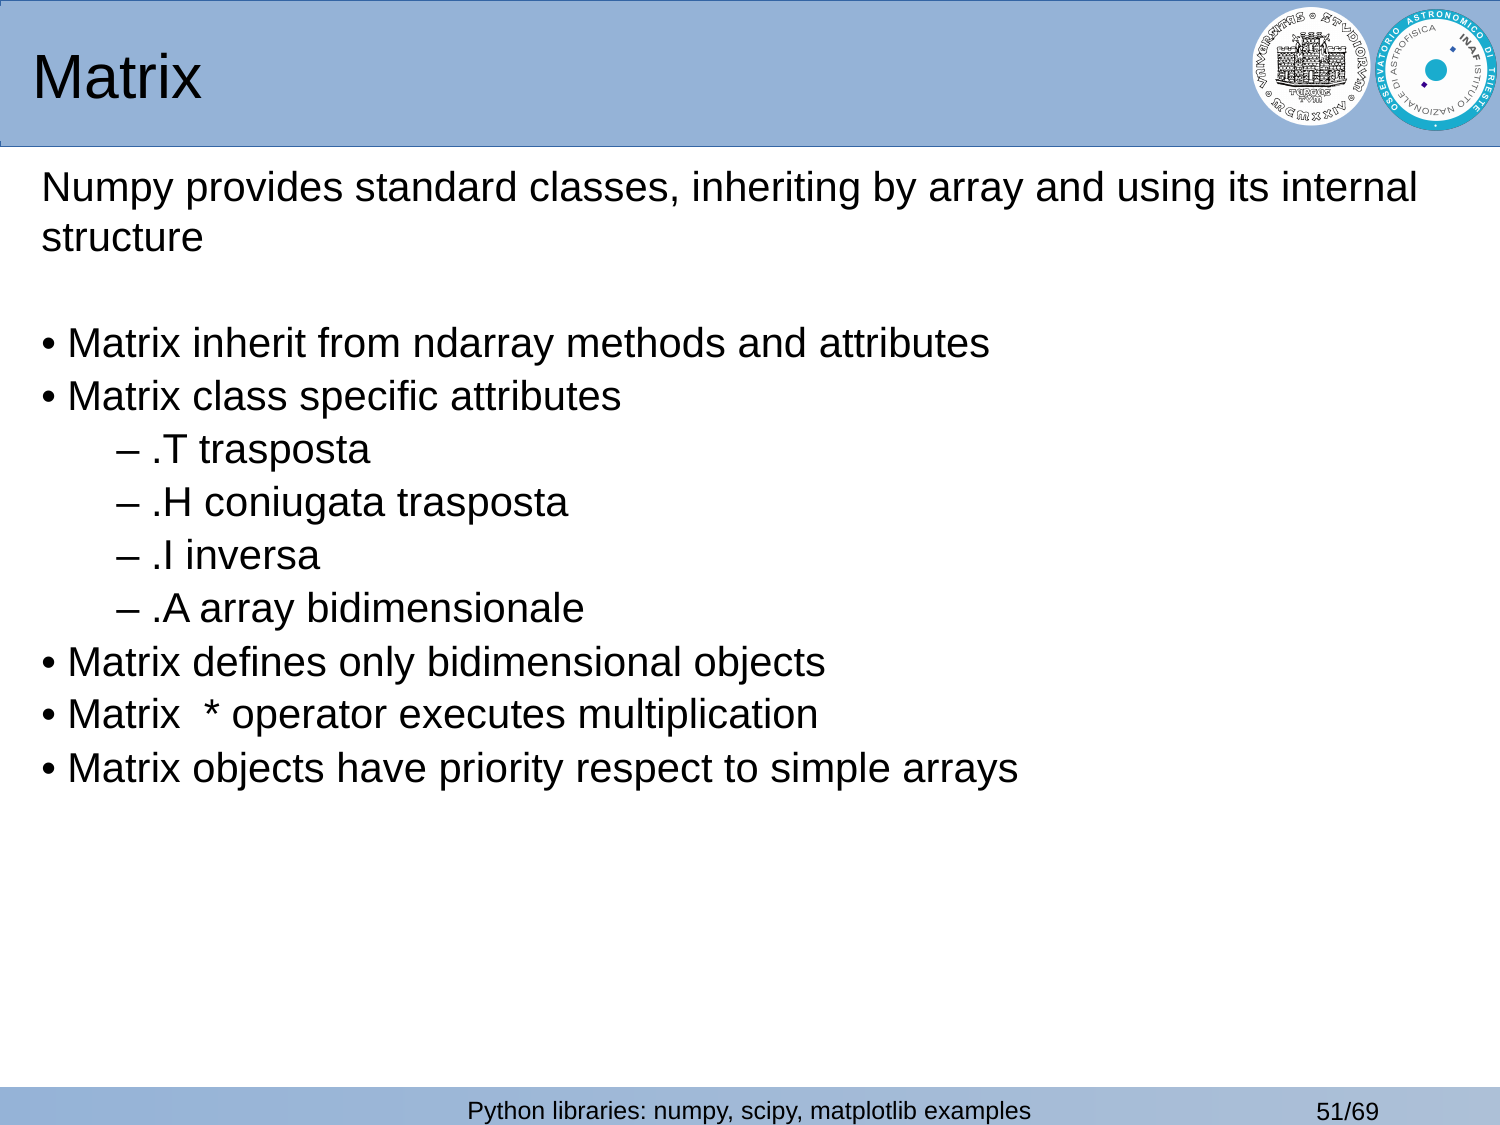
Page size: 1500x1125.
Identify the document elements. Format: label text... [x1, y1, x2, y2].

list Numpy provides standard classes, inheriting by array and using its internal structure • Matrix inherit from ndarray methods and attributes • Matrix class specific attributes – .T trasposta – .H coniugata trasposta – .I inversa – .A array bidimensionale • Matrix defines only bidimensional objects • Matrix * operator executes multiplication • Matrix objects have priority respect to simple arrays [26, 152, 1500, 1046]
picture [1253, 0, 1500, 152]
text_box Matrix [0, 5, 1253, 141]
